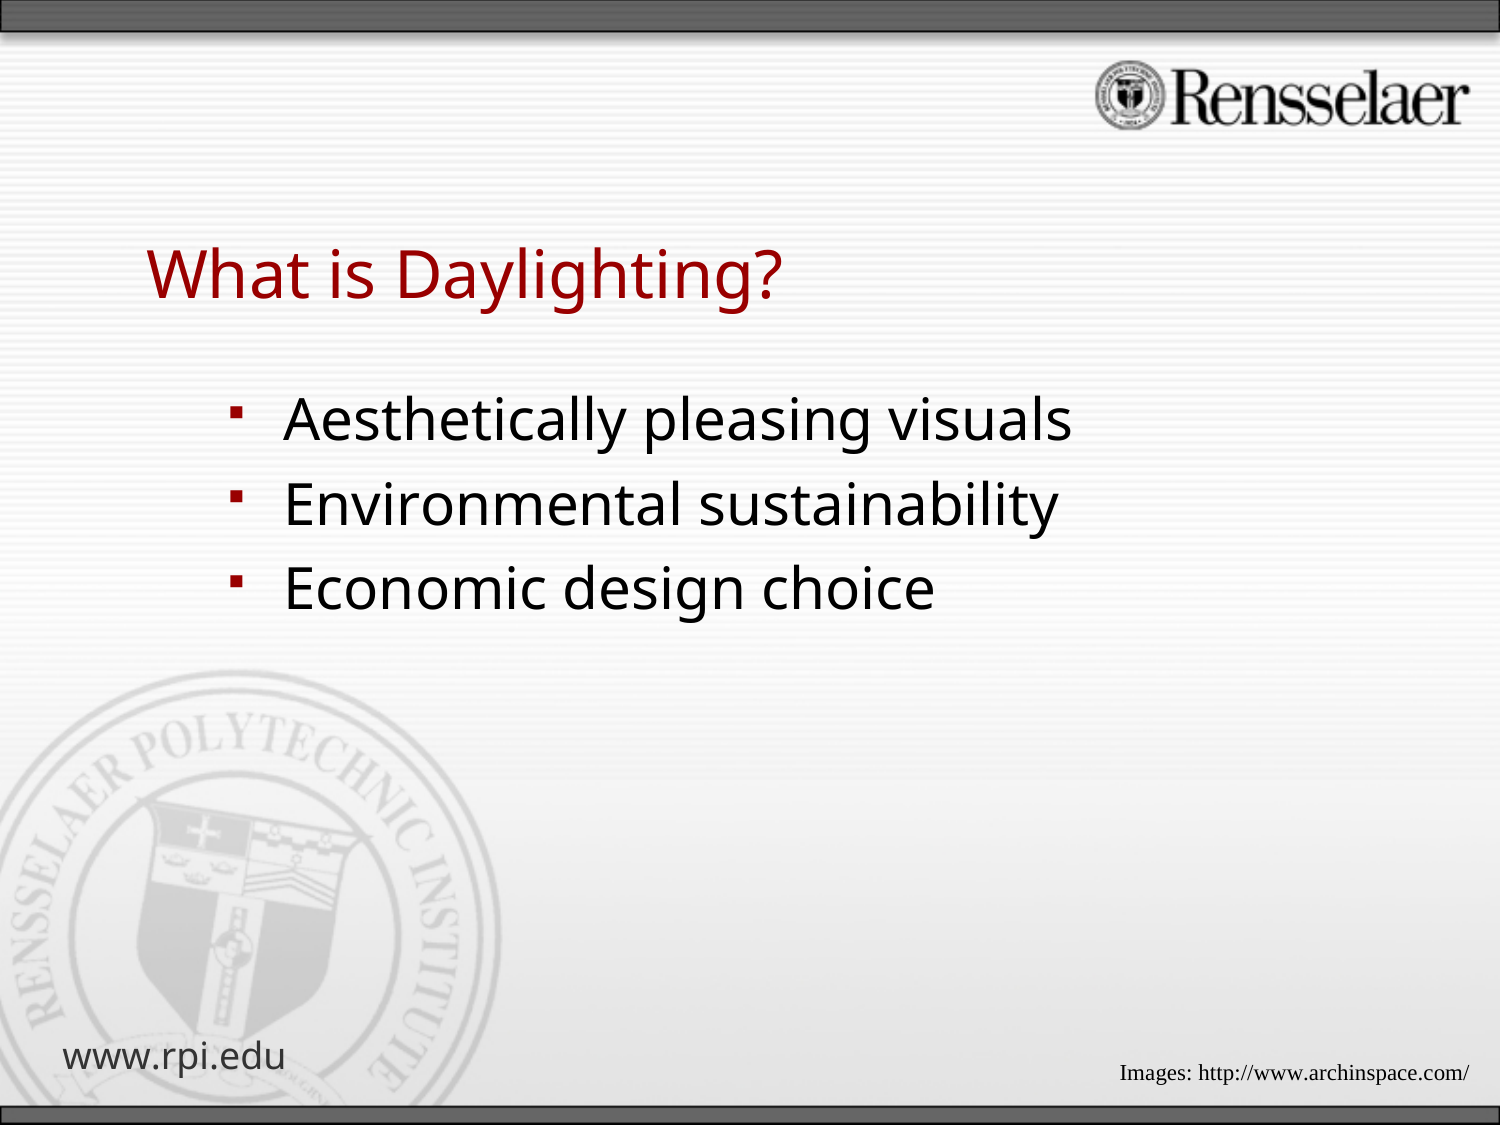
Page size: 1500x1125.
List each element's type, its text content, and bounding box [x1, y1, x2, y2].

list Aesthetically pleasing visuals Environmental sustainability Economic design choice [212, 375, 1450, 988]
text_box Images: http://www.archinspace.com/ [990, 1050, 1486, 1093]
title What is Daylighting? [131, 215, 1457, 328]
picture [0, 0, 1500, 1125]
